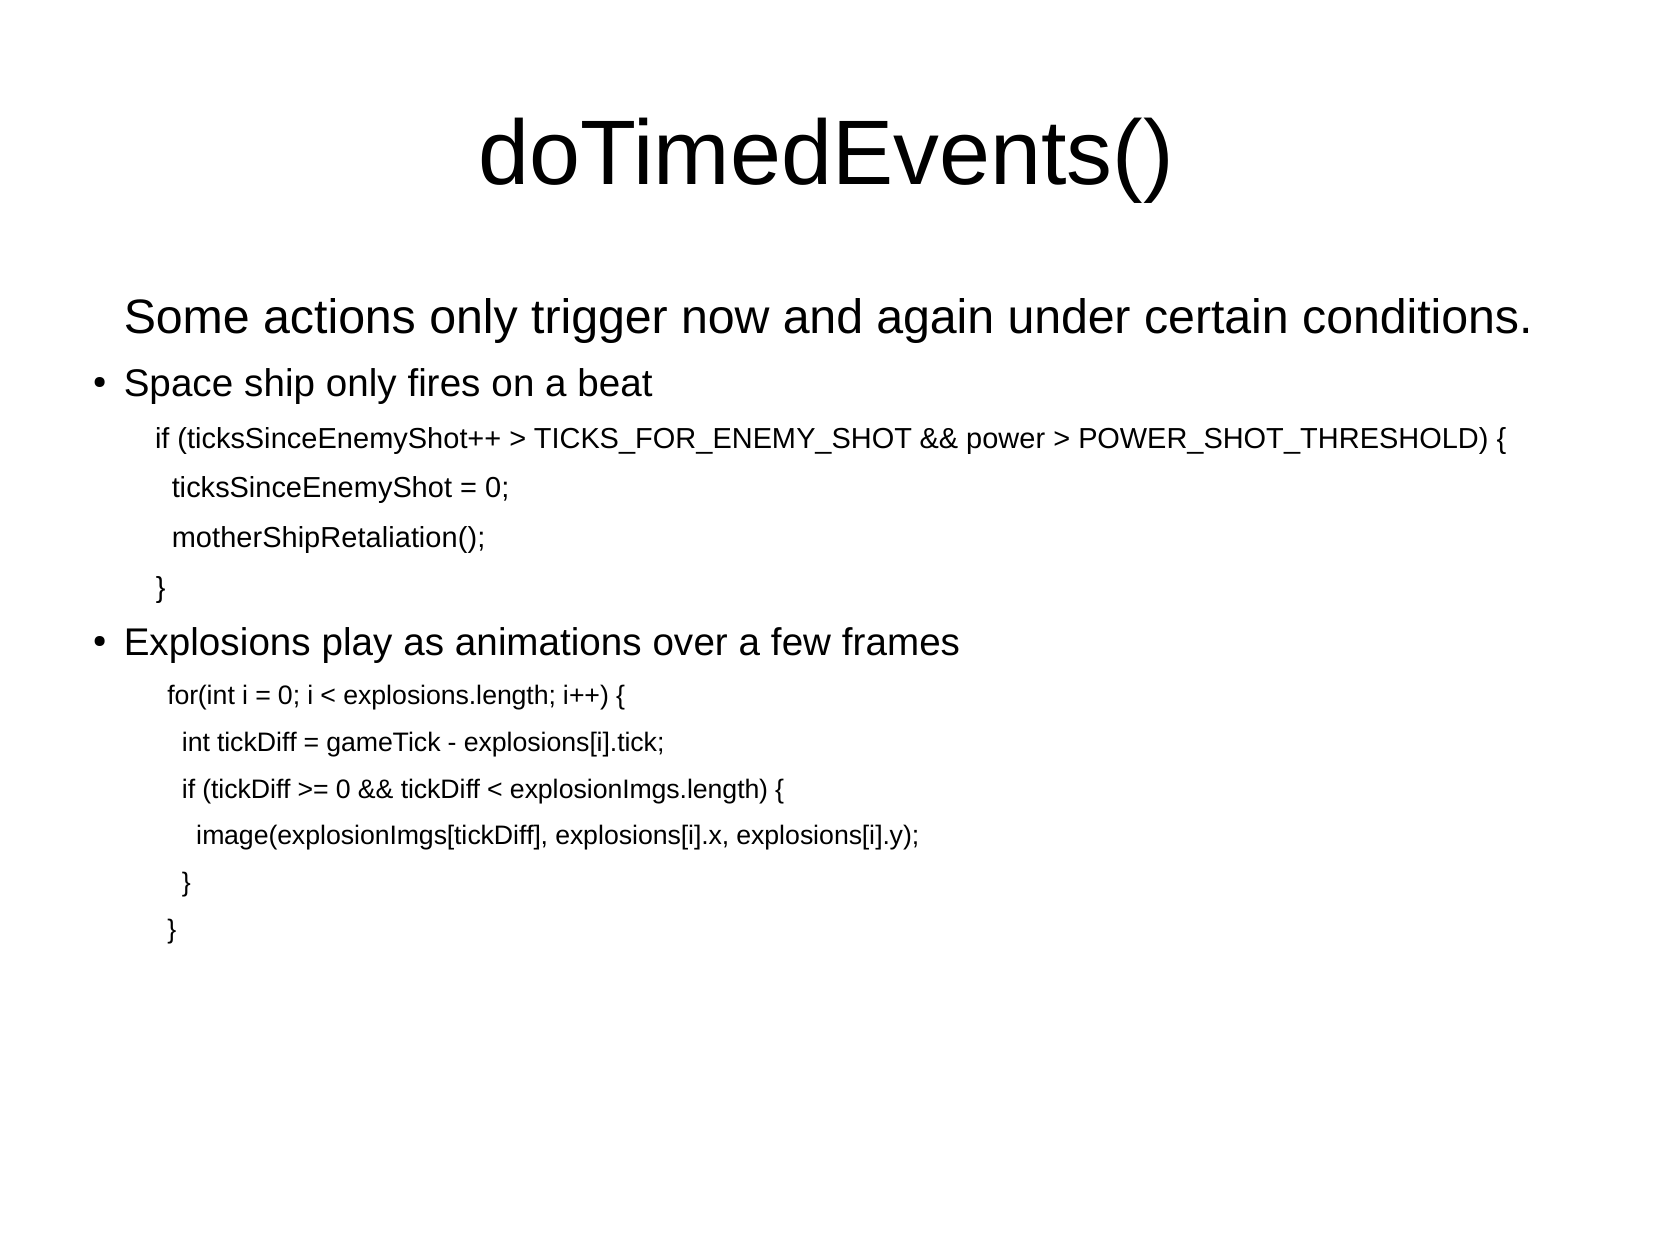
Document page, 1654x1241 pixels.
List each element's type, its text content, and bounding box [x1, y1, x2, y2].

title doTimedEvents() [82, 49, 1571, 257]
list Some actions only trigger now and again under certain conditions. Space ship only fires on a beat if (ticksSinceEnemyShot++ > TICKS_FOR_ENEMY_SHOT && power > POWER_SHOT_THRESHOLD) { ticksSinceEnemyShot = 0; motherShipRetaliation(); } Explosions play as animations over a few frames for(int i = 0; i < explosions.length; i++) { int tickDiff = gameTick - explosions[i].tick; if (tickDiff >= 0 && tickDiff < explosionImgs.length) { image(explosionImgs[tickDiff], explosions[i].x, explosions[i].y); } } [82, 290, 1538, 1010]
